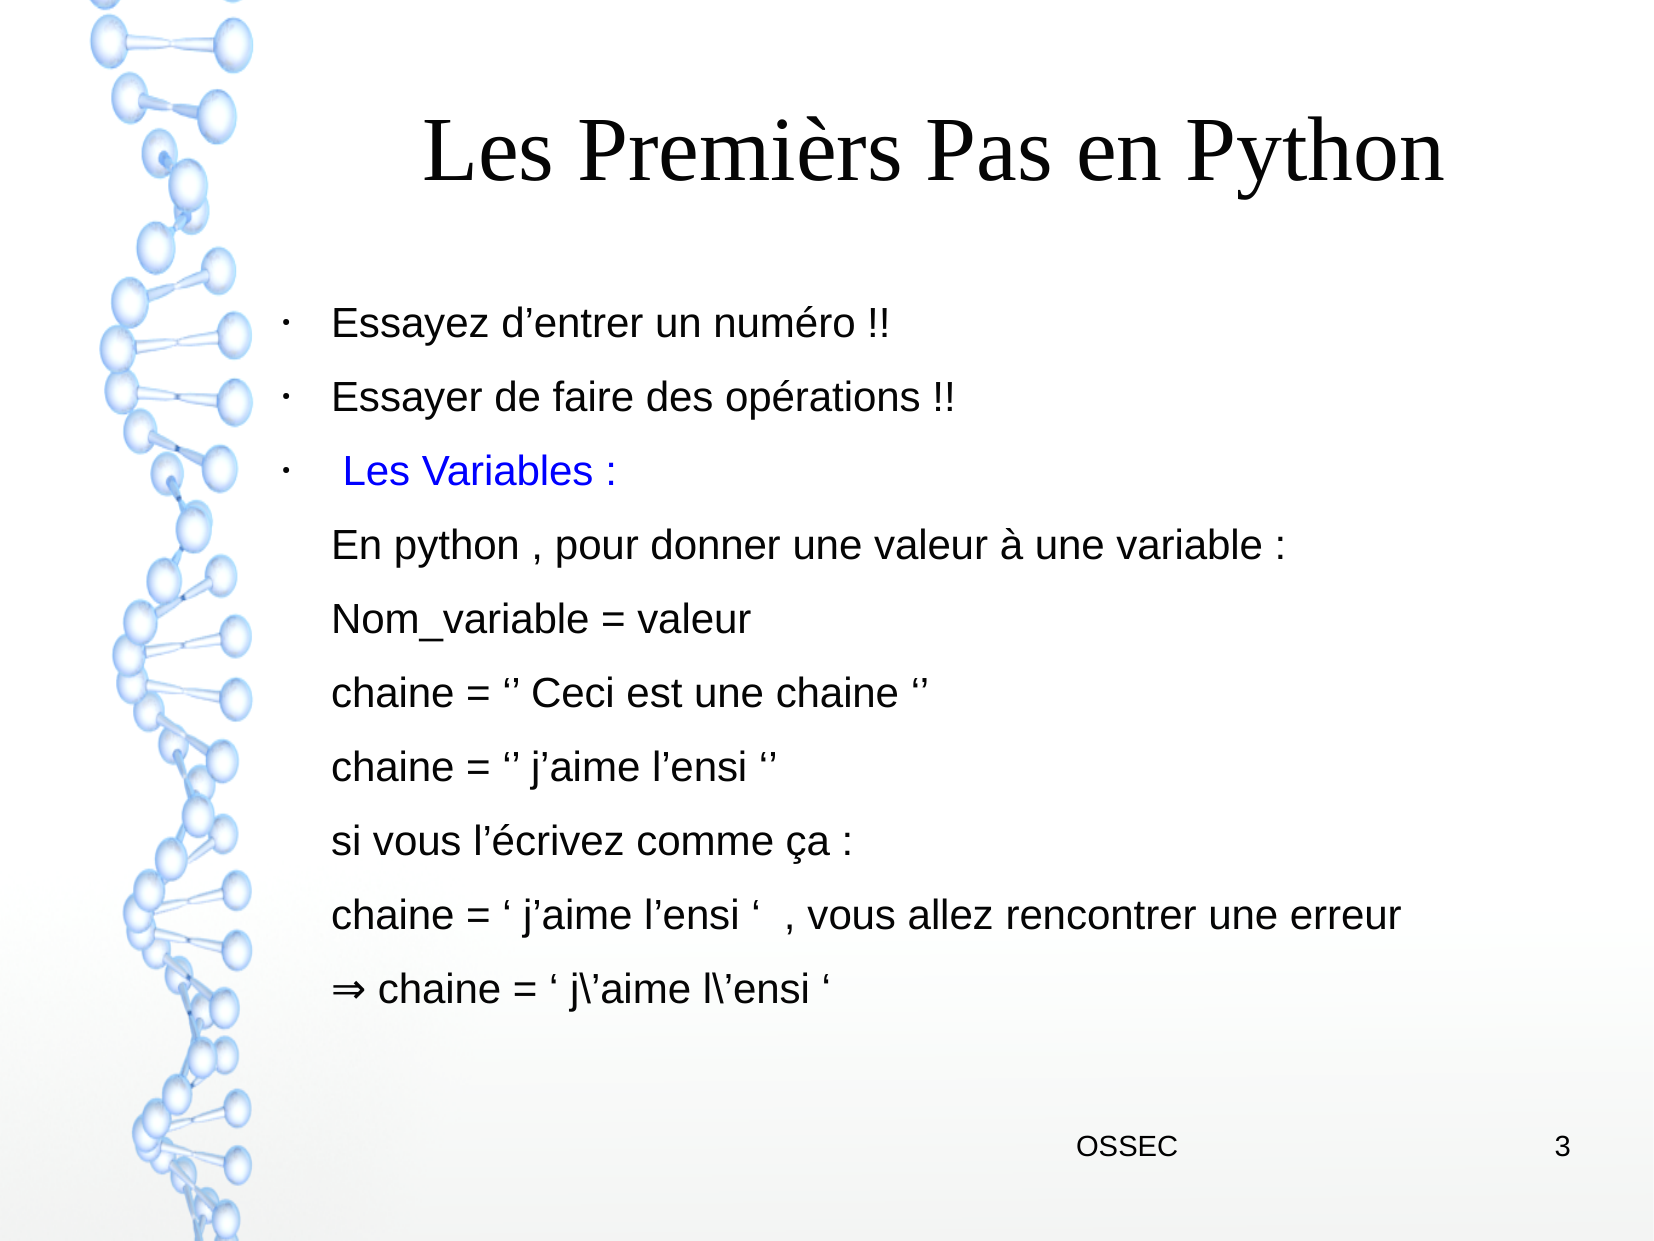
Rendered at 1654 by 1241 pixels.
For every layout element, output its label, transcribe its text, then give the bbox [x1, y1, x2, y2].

picture [0, 0, 1654, 1241]
title Les Premièrs Pas en Python [265, 47, 1595, 252]
list Essayez d’entrer un numéro !! Essayer de faire des opérations !! Les Variables : En python , pour donner une valeur à une variable : Nom_variable = valeur chaine = ‘’ Ceci est une chaine ‘’ chaine = ‘’ j’aime l’ensi ‘’ si vous l’écrivez comme ça : chaine = ‘ j’aime l’ensi ‘ , vous allez rencontrer une erreur ⇒ chaine = ‘ j\’aime l\’ensi ‘ [265, 299, 1595, 1019]
